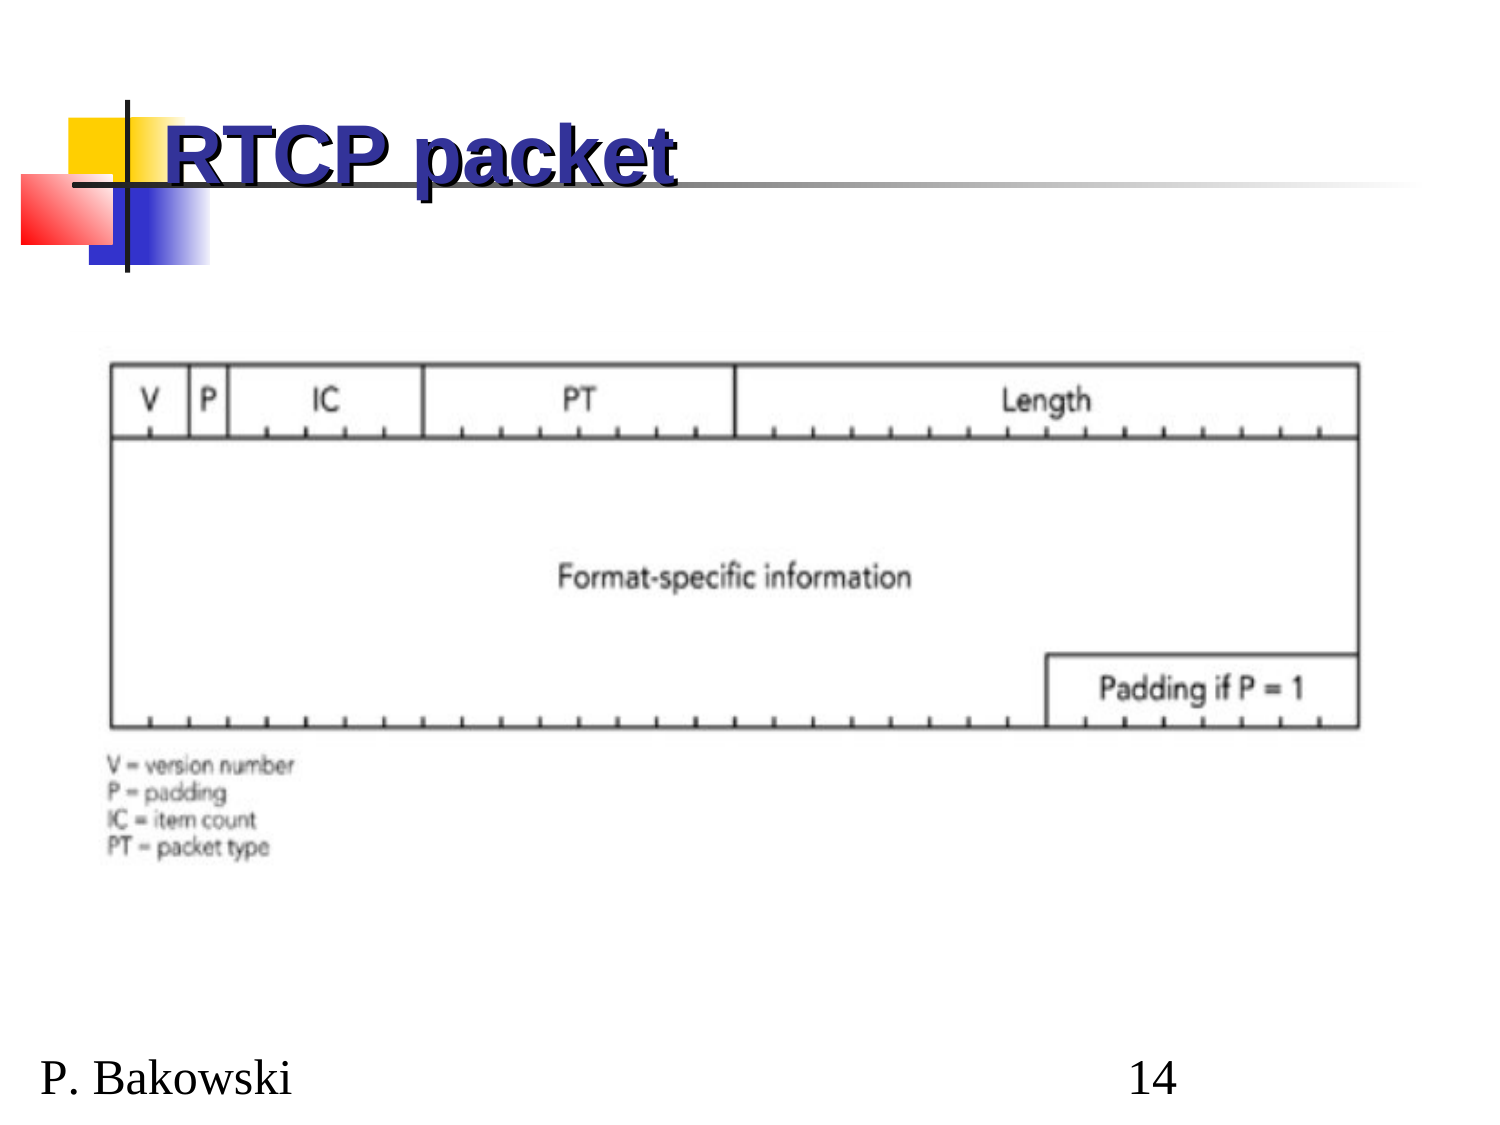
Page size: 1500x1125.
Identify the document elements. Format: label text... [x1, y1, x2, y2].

picture [70, 330, 1394, 875]
title RTCP packet [147, 92, 1252, 213]
